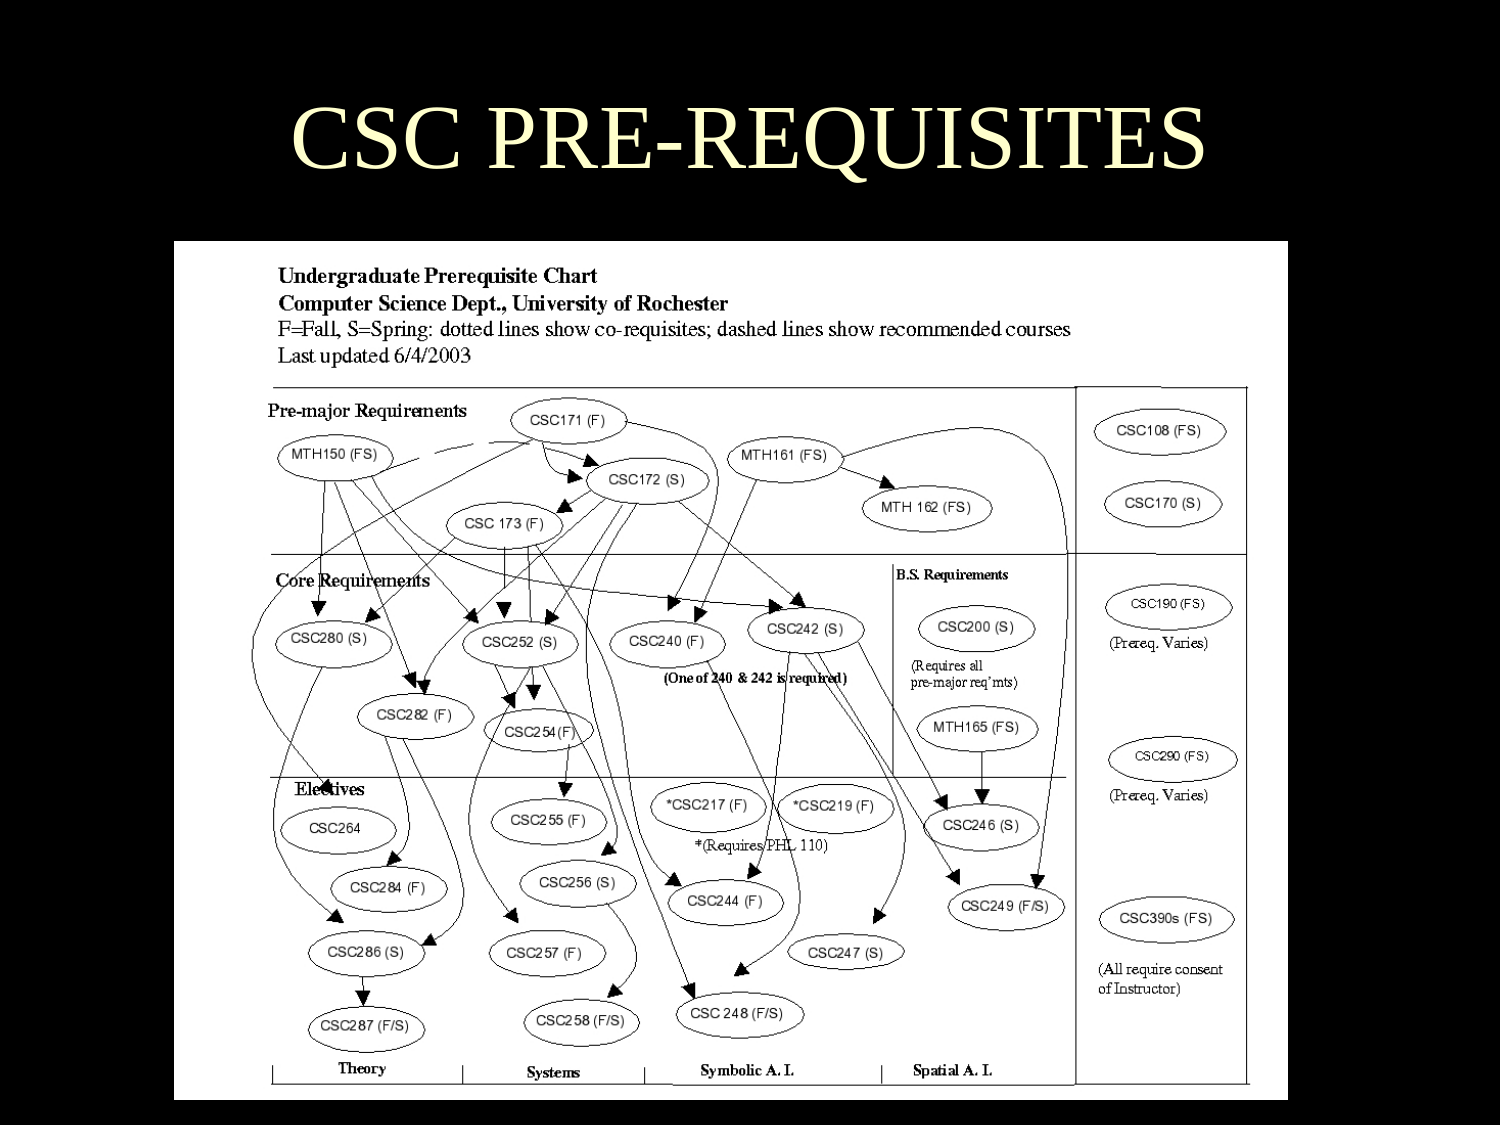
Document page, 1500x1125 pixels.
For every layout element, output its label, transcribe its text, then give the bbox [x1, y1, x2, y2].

picture [174, 241, 1288, 1100]
title CSC PRE-REQUISITES [22, 49, 1480, 225]
